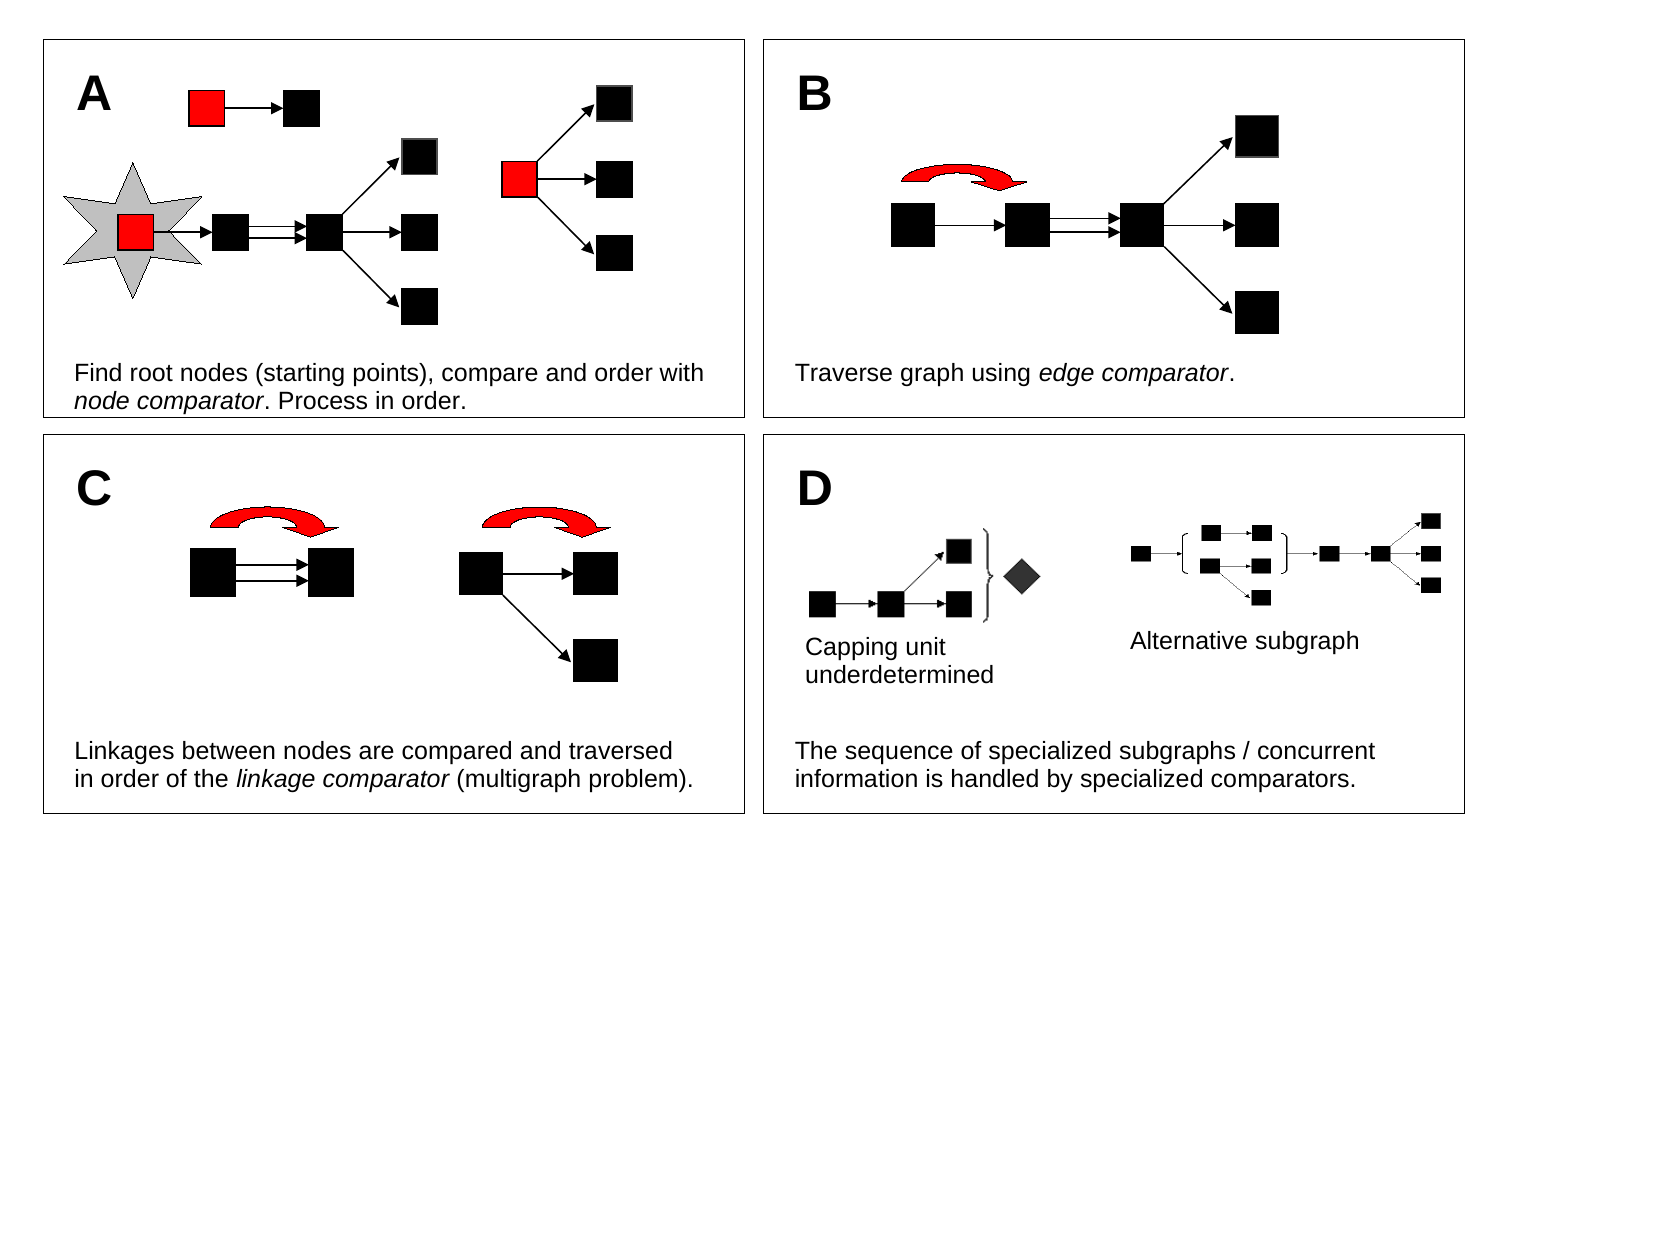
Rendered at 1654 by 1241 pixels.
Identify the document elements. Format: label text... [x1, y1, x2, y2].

text_box [1235, 204, 1279, 246]
text_box [1006, 204, 1050, 246]
text_box [1120, 204, 1164, 246]
text_box [212, 214, 248, 250]
text_box B [781, 57, 848, 128]
text_box Traverse graph using edge comparator. [780, 351, 1257, 395]
text_box [596, 235, 633, 271]
text_box Find root nodes (starting points), compare and order with node comparator. Process in order. [59, 351, 721, 423]
text_box [574, 552, 617, 595]
text_box Alternative subgraph [1115, 619, 1375, 663]
text_box [1235, 291, 1279, 334]
text_box [308, 548, 353, 597]
text_box Capping unit underdetermined [790, 625, 1011, 697]
picture [809, 528, 1082, 625]
text_box [283, 90, 319, 126]
text_box [501, 161, 538, 197]
text_box [401, 214, 438, 250]
text_box Linkages between nodes are compared and traversed in order of the linkage comparator (multigraph problem). [59, 729, 710, 801]
text_box [306, 214, 343, 250]
text_box A [61, 57, 128, 128]
text_box C [61, 453, 128, 524]
text_box [596, 161, 633, 197]
picture [1131, 513, 1442, 607]
text_box [188, 90, 225, 126]
text_box [596, 85, 633, 122]
text_box [901, 164, 1027, 191]
text_box [482, 507, 611, 538]
text_box The sequence of specialized subgraphs / concurrent information is handled by specialized comparators. [780, 729, 1392, 801]
text_box [401, 288, 438, 324]
text_box [210, 506, 339, 538]
text_box D [782, 453, 848, 524]
text_box [191, 548, 236, 597]
text_box [63, 162, 202, 299]
text_box [891, 204, 935, 246]
text_box [459, 552, 503, 595]
text_box [574, 639, 617, 682]
text_box [401, 138, 438, 175]
text_box [1235, 115, 1279, 158]
